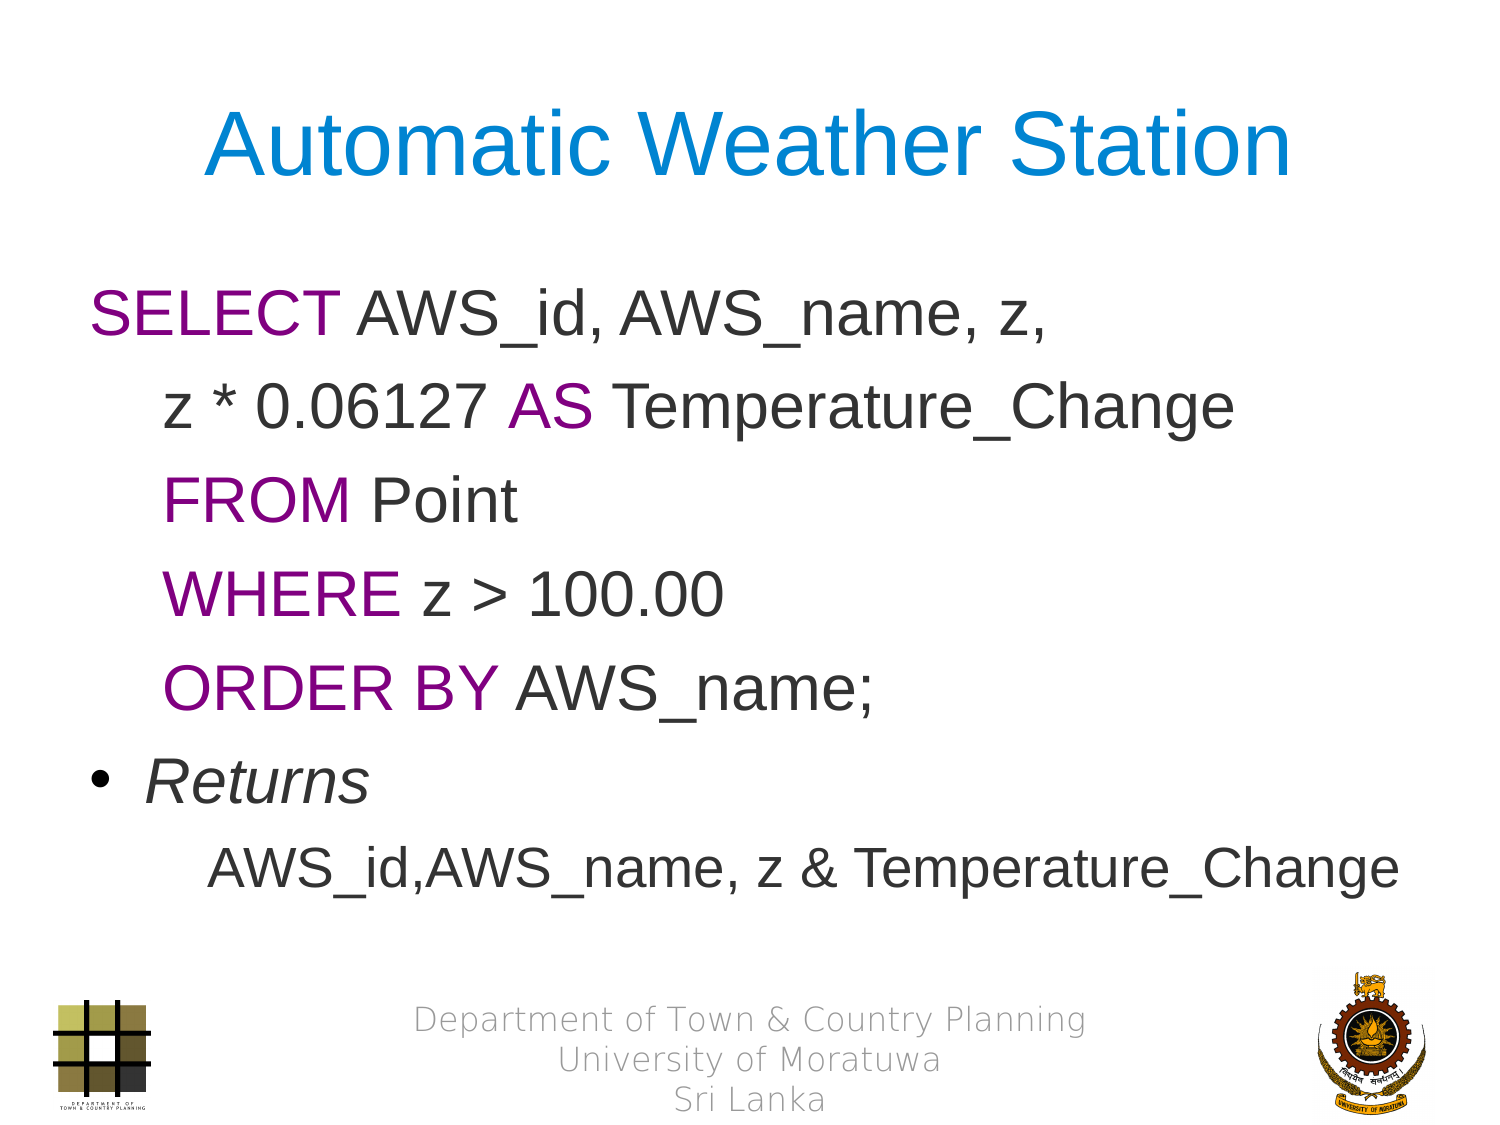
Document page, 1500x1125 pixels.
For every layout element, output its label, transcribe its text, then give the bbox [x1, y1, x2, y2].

list SELECT AWS_id, AWS_name, z, z * 0.06127 AS Temperature_Change FROM Point WHERE z > 100.00 ORDER BY AWS_name; Returns AWS_id,AWS_name, z & Temperature_Change [75, 262, 1426, 916]
title Automatic Weather Station [75, 45, 1426, 233]
picture [53, 1000, 151, 1110]
picture [1312, 966, 1435, 1125]
